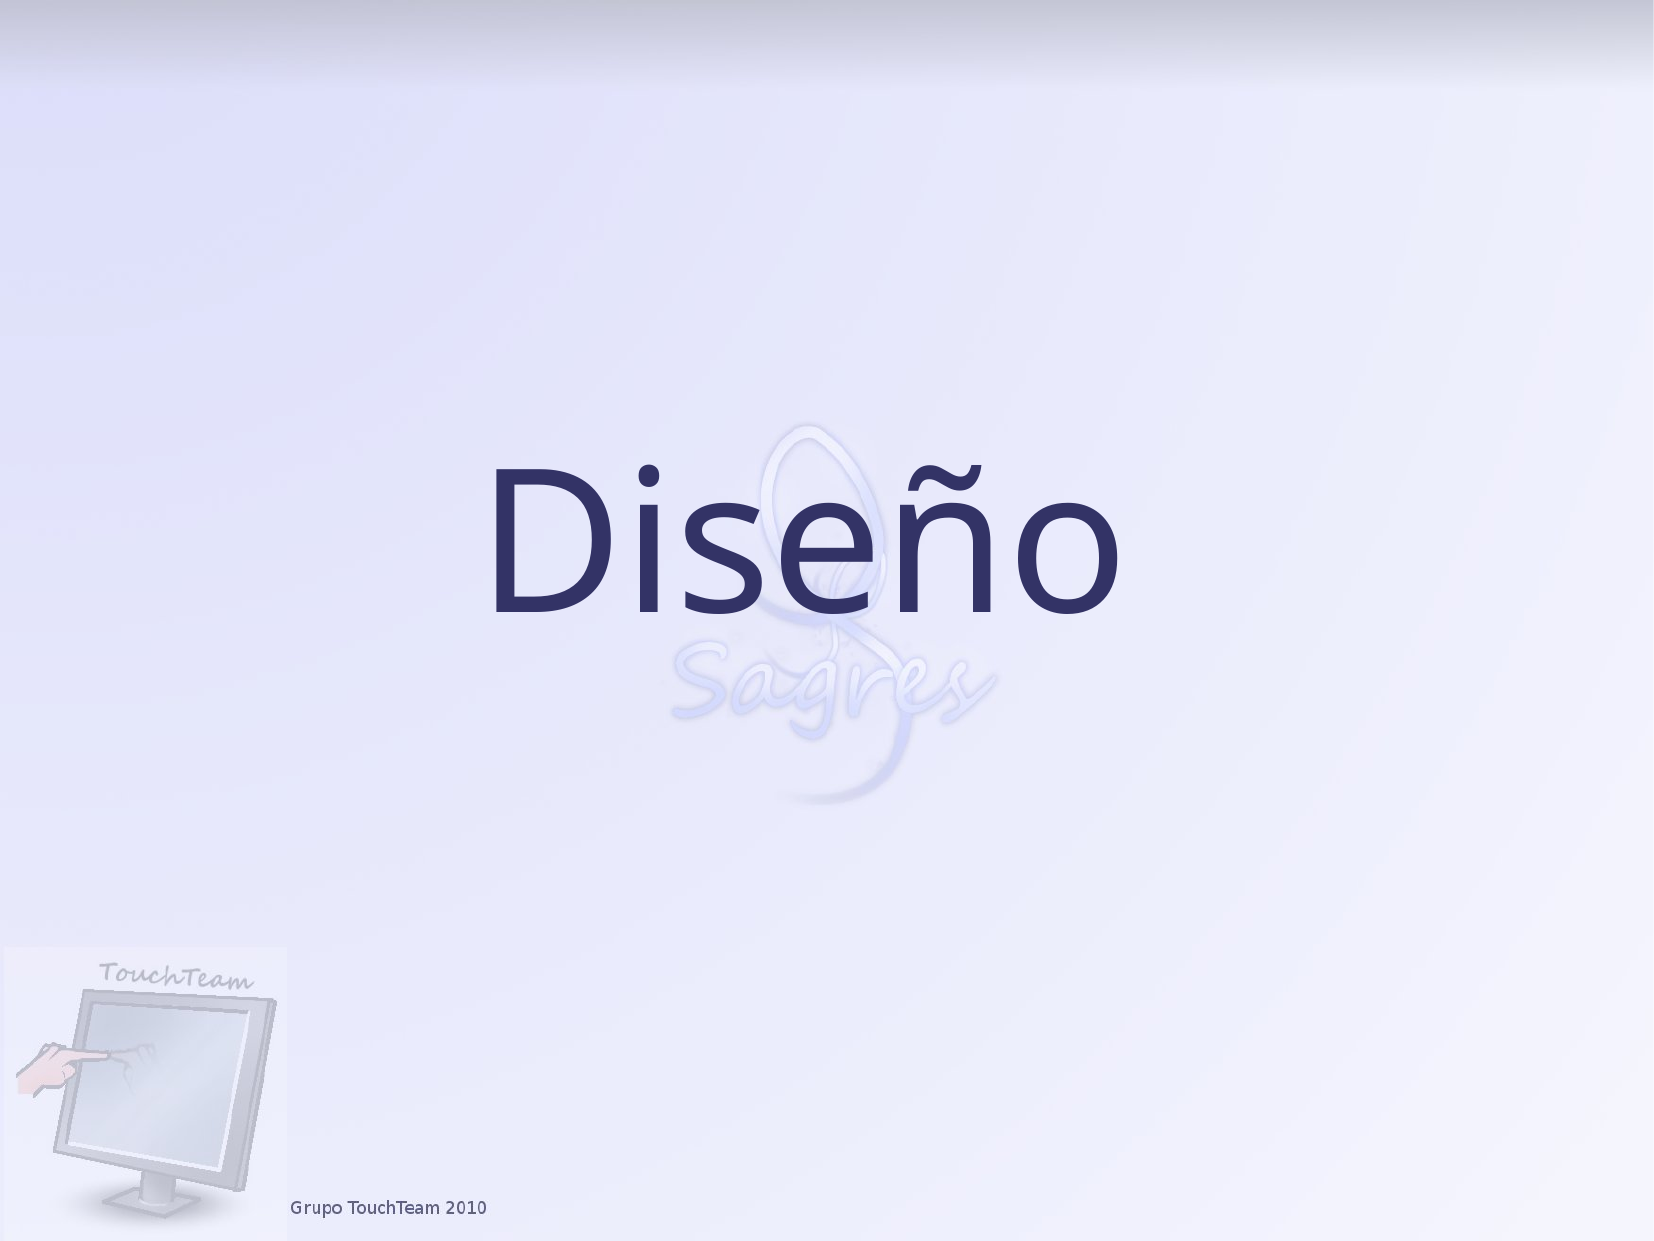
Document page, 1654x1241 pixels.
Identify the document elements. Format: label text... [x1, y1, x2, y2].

title Diseño [59, 360, 1548, 709]
picture [0, 0, 1654, 1241]
